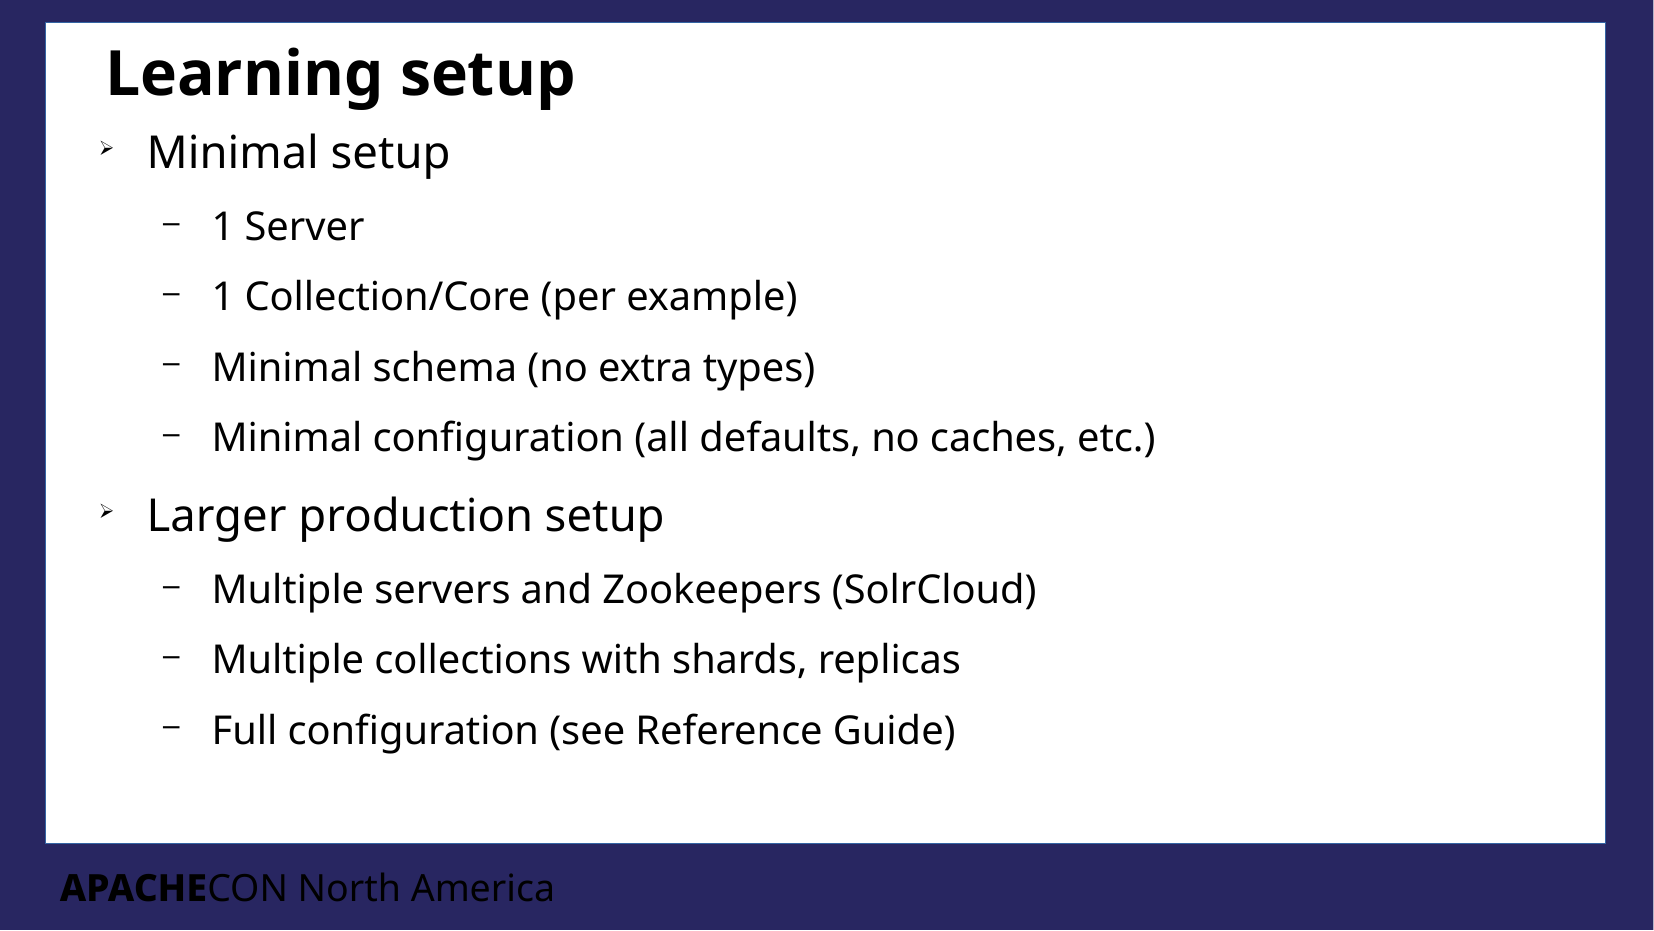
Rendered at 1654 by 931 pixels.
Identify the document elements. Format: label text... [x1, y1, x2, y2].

list Minimal setup 1 Server 1 Collection/Core (per example) Minimal schema (no extra types) Minimal configuration (all defaults, no caches, etc.) Larger production setup Multiple servers and Zookeepers (SolrCloud) Multiple collections with shards, replicas Full configuration (see Reference Guide) [82, 120, 1571, 757]
title Learning setup [105, 32, 1546, 110]
